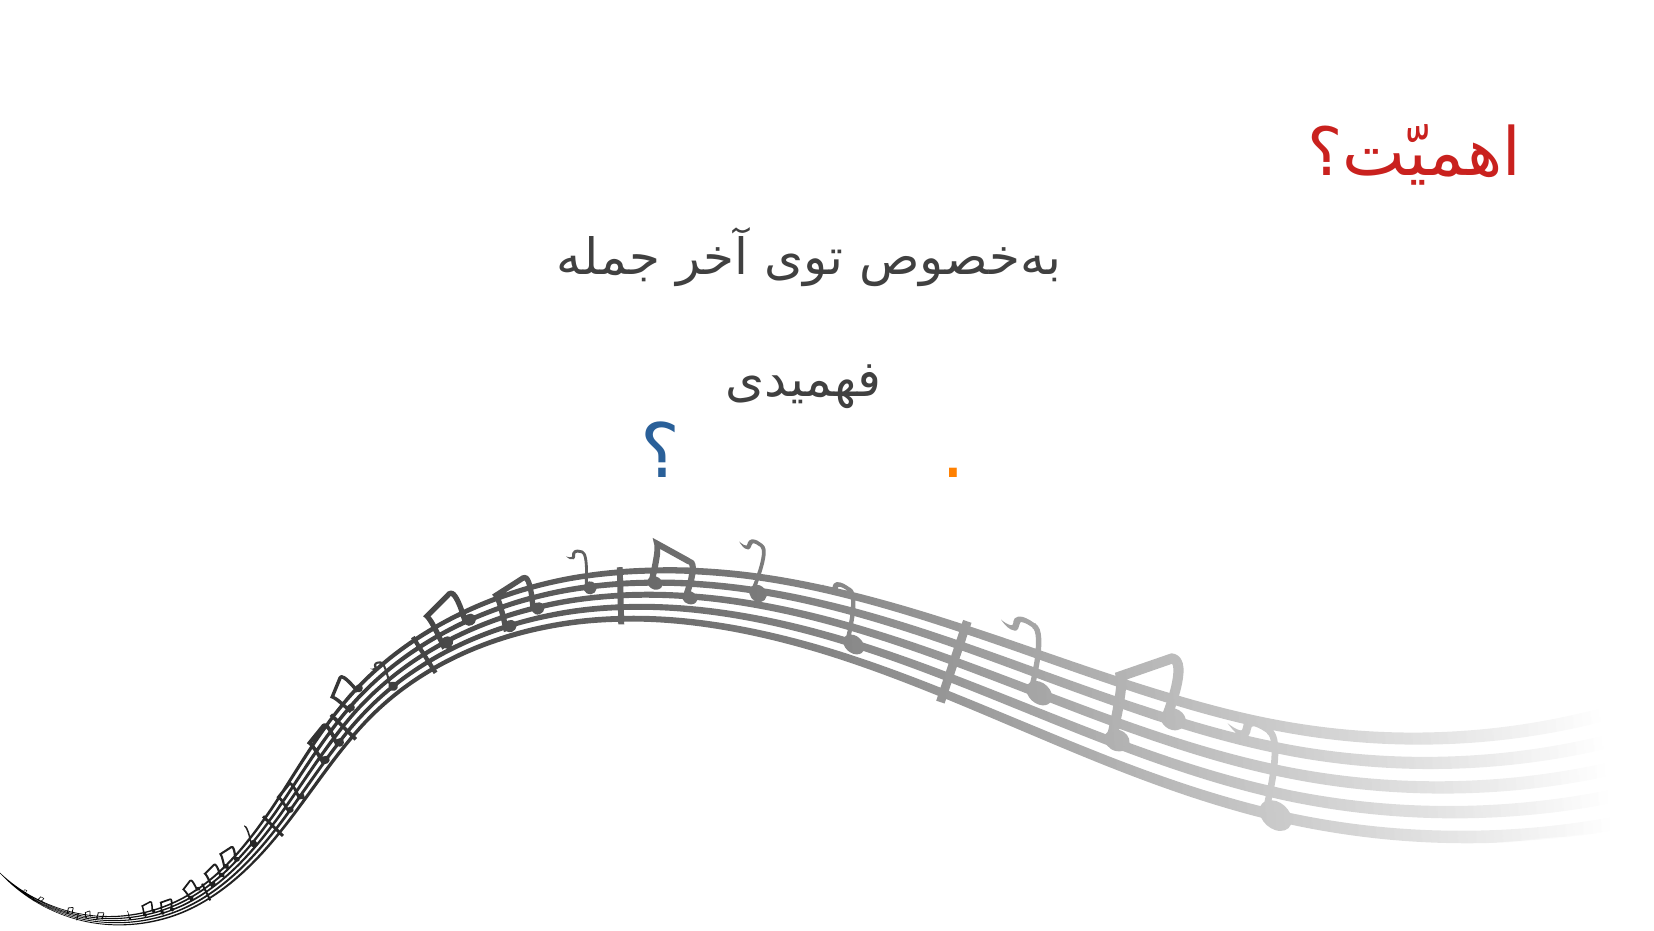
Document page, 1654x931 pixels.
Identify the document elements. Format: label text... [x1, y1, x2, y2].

text_box فهمیدی . ؟ [531, 342, 1075, 536]
text_box به‌خصوص توی آخر جمله [354, 220, 1264, 316]
picture [0, 536, 1654, 928]
text_box اهمیّت؟ [814, 106, 1536, 222]
